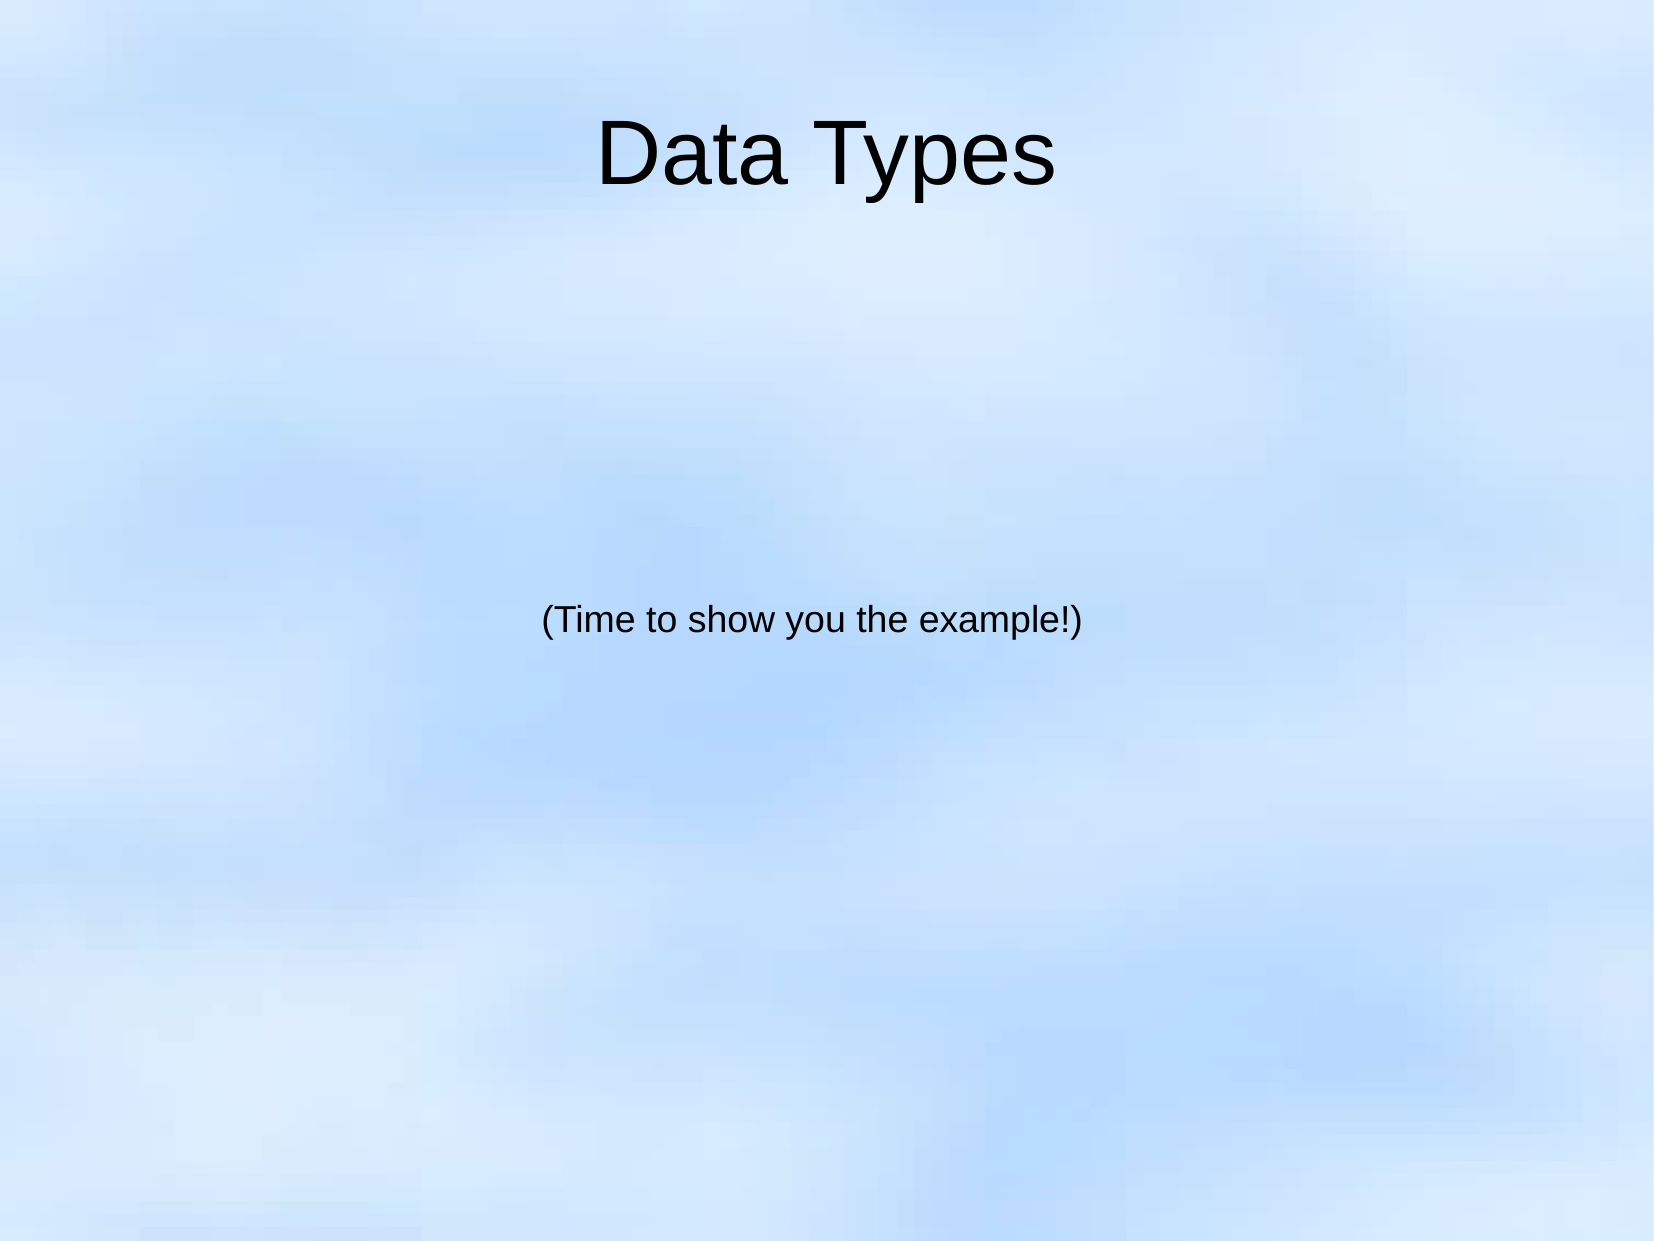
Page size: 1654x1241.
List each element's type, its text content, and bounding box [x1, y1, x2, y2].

picture [0, 0, 1654, 1241]
title Data Types [82, 49, 1571, 257]
text_box (Time to show you the example!) [526, 591, 1127, 649]
